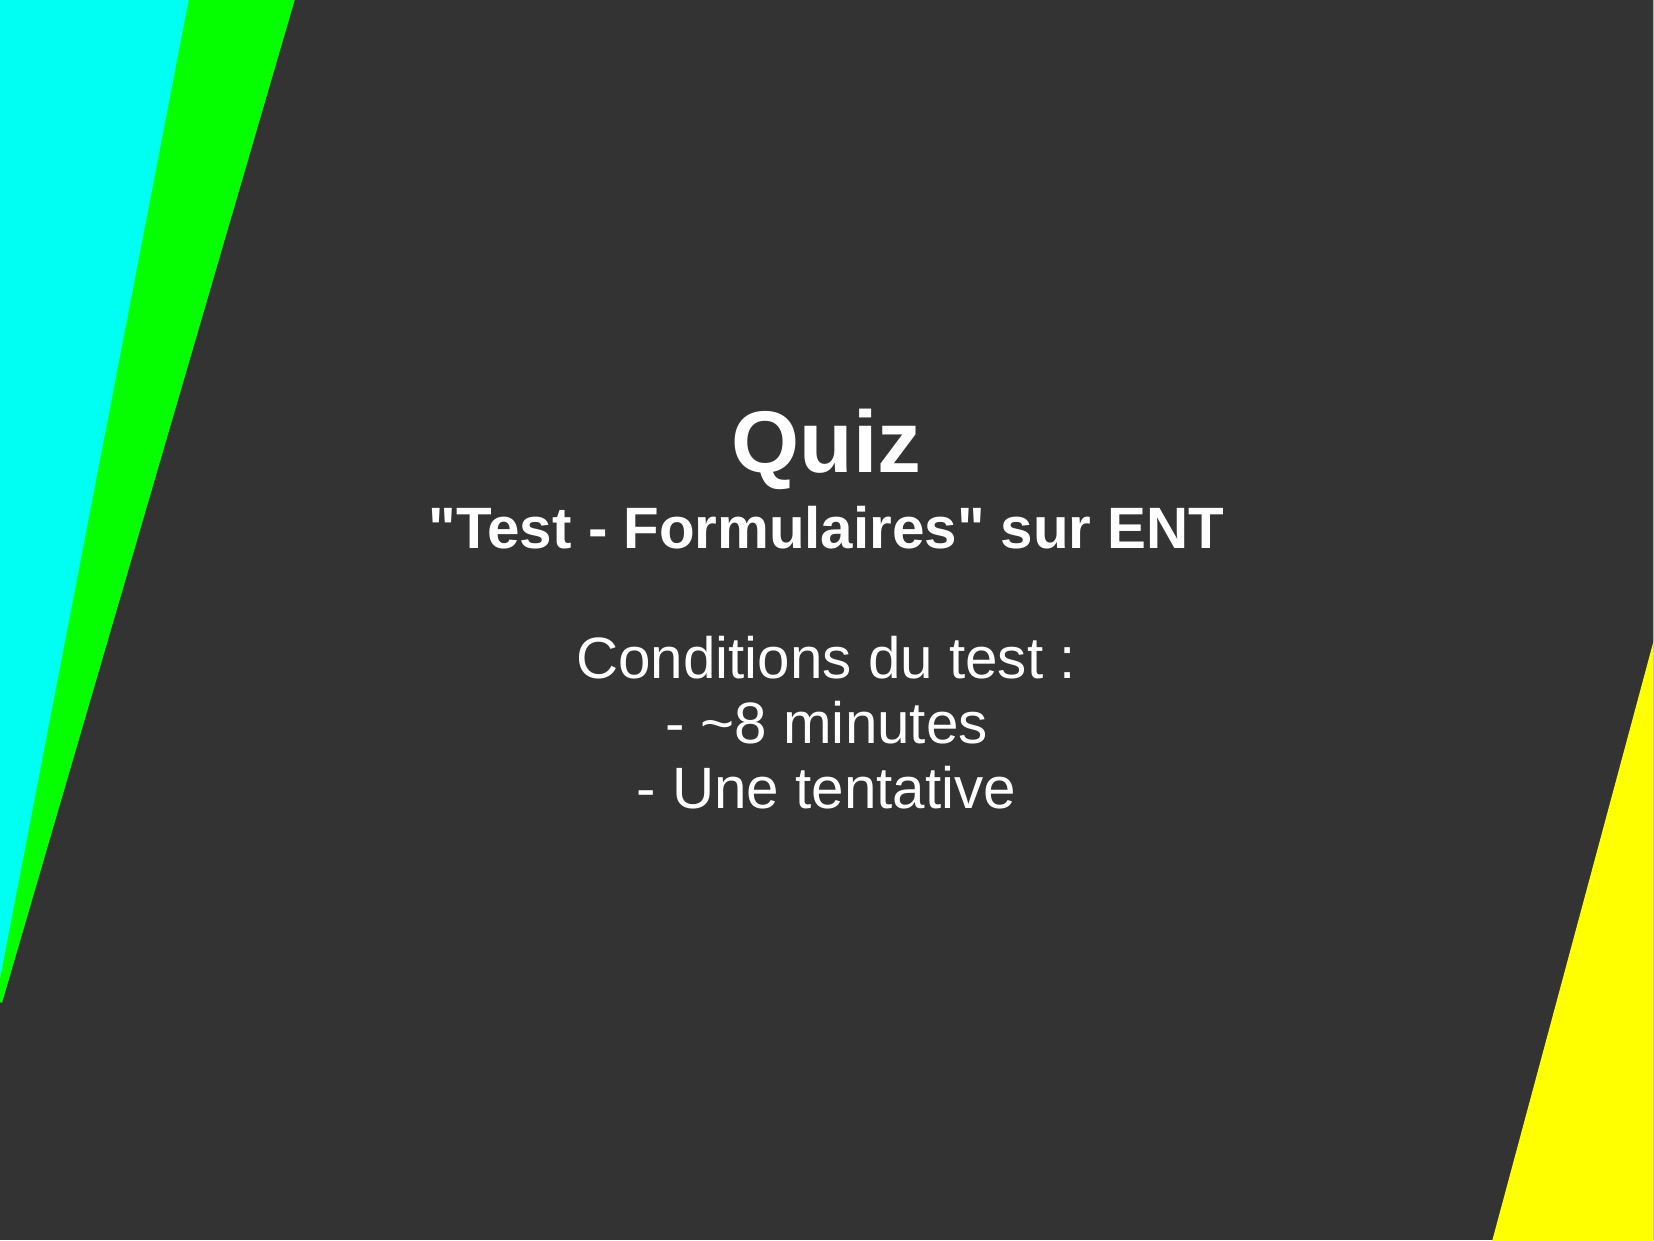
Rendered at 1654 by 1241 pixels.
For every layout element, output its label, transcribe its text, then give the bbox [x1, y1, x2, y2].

text_box [1492, 639, 1654, 1241]
text_box [0, 0, 295, 1003]
title "Test - Formulaires" sur ENT Conditions du test : - ~8 minutes - Une tentative [31, 495, 1622, 821]
title Quiz [94, 393, 1622, 495]
